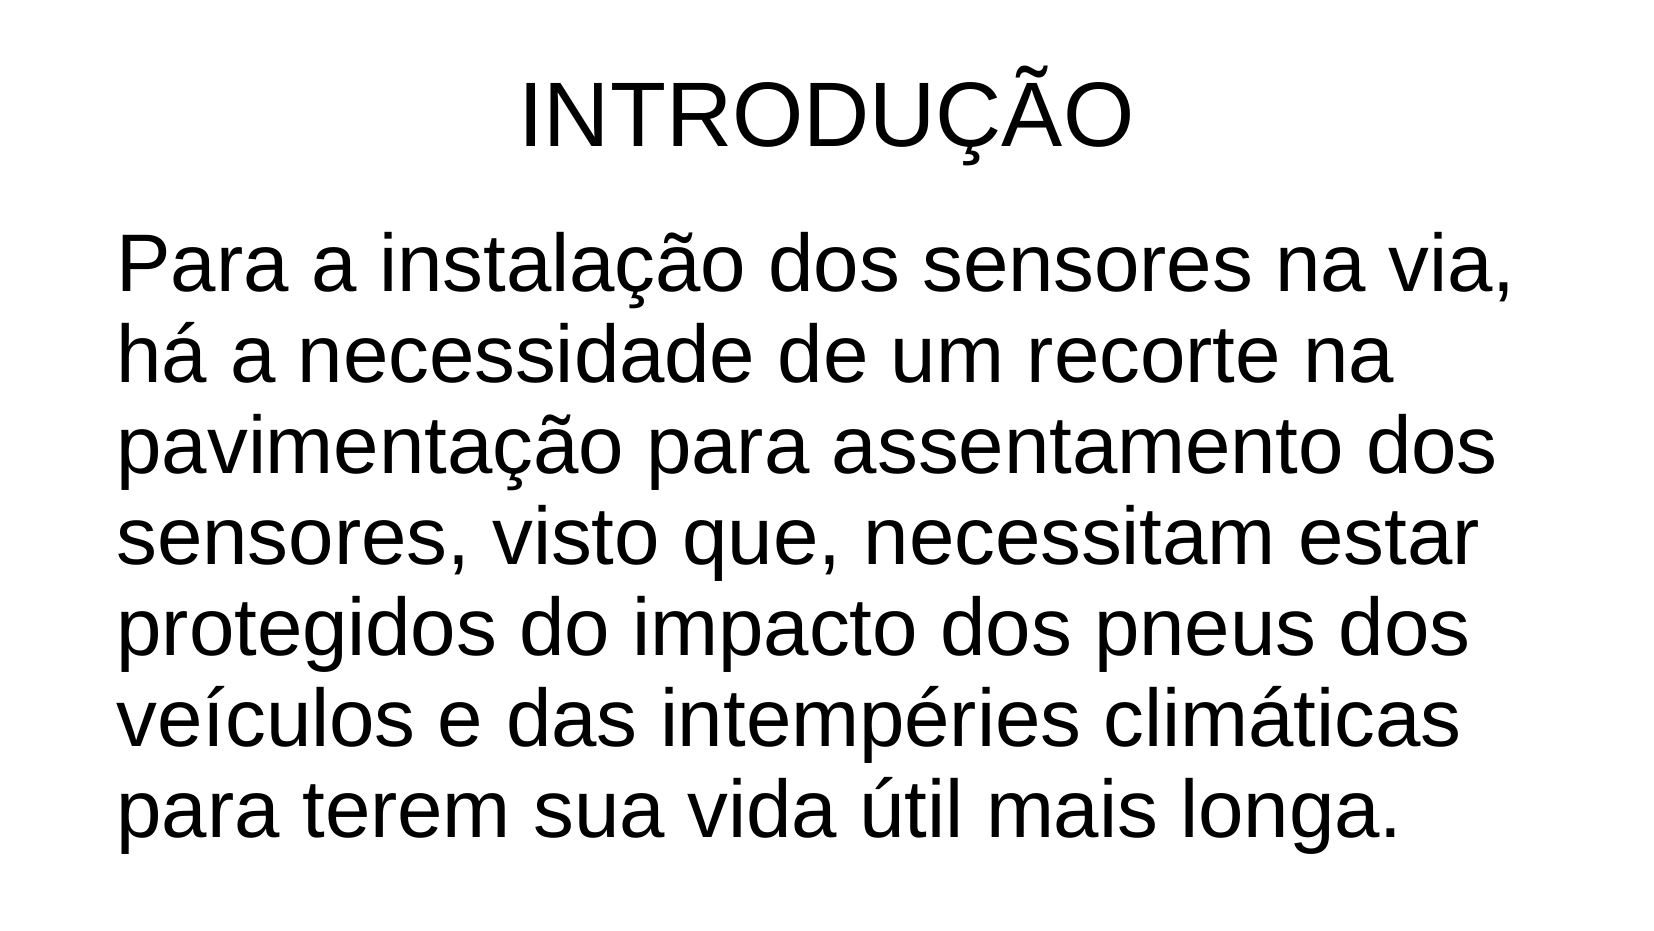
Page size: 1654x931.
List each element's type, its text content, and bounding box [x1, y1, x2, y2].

list Para a instalação dos sensores na via, há a necessidade de um recorte na pavimentação para assentamento dos sensores, visto que, necessitam estar protegidos do impacto dos pneus dos veículos e das intempéries climáticas para terem sua vida útil mais longa. [47, 217, 1571, 863]
title INTRODUÇÃO [82, 37, 1571, 193]
